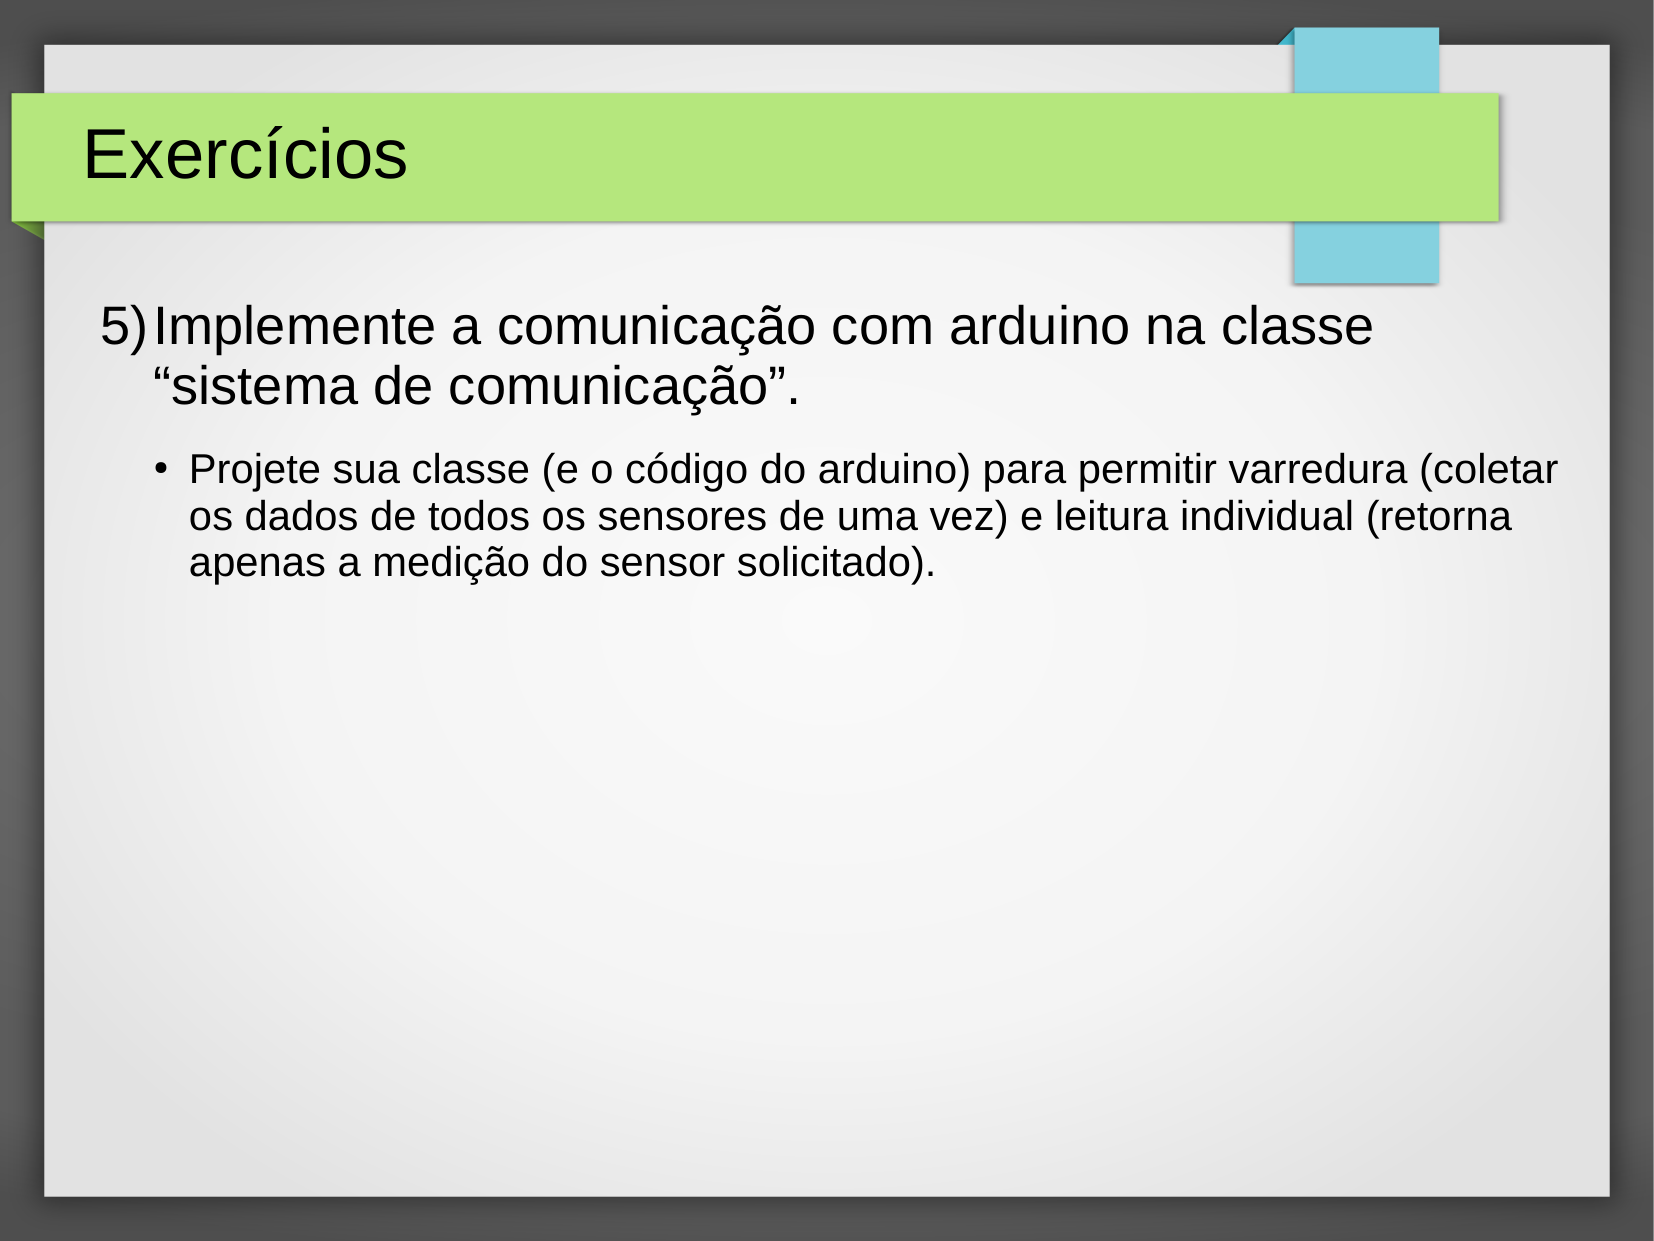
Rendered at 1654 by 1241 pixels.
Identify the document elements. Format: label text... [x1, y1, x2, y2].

list Implemente a comunicação com arduino na classe “sistema de comunicação”. Projete sua classe (e o código do arduino) para permitir varredura (coletar os dados de todos os sensores de uma vez) e leitura individual (retorna apenas a medição do sensor solicitado). [82, 295, 1571, 1015]
picture [0, 0, 1654, 1241]
title Exercícios [82, 94, 1264, 213]
